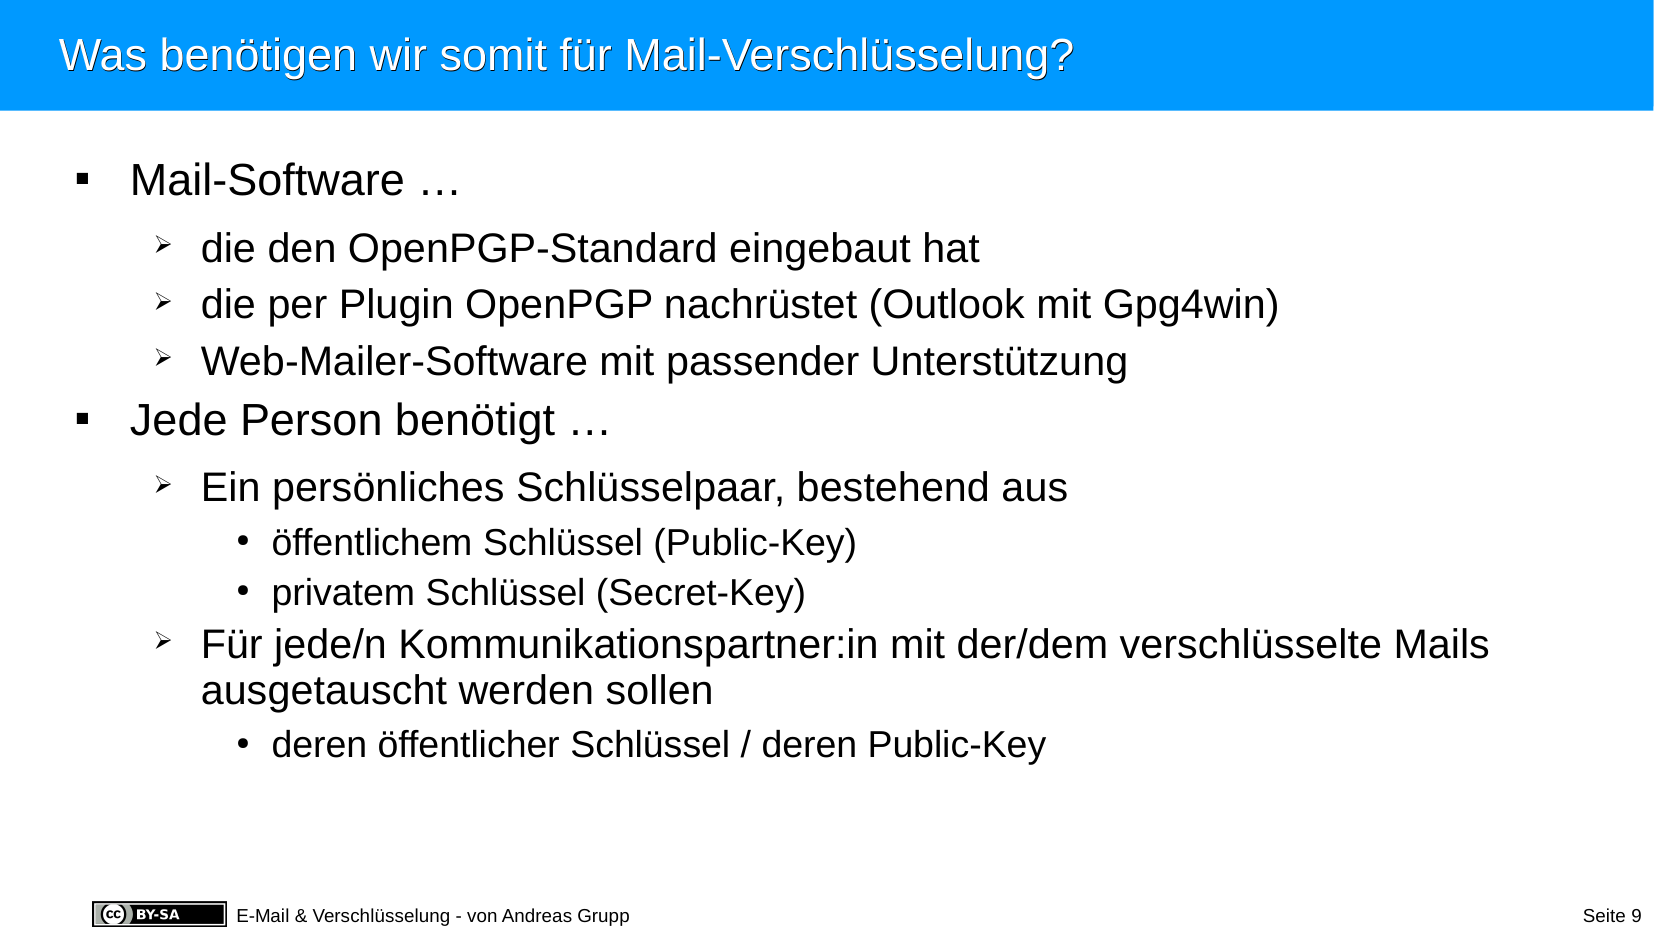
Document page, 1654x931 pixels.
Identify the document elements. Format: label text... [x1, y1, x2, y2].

picture [92, 901, 227, 927]
list Mail-Software … die den OpenPGP-Standard eingebaut hat die per Plugin OpenPGP nachrüstet (Outlook mit Gpg4win) Web-Mailer-Software mit passender Unterstützung Jede Person benötigt … Ein persönliches Schlüsselpaar, bestehend aus öffentlichem Schlüssel (Public-Key) privatem Schlüssel (Secret-Key) Für jede/n Kommunikationspartner:in mit der/dem verschlüsselte Mails ausgetauscht werden sollen deren öffentlicher Schlüssel / deren Public-Key [59, 154, 1595, 832]
title Was benötigen wir somit für Mail-Verschlüsselung? [59, 21, 1506, 89]
